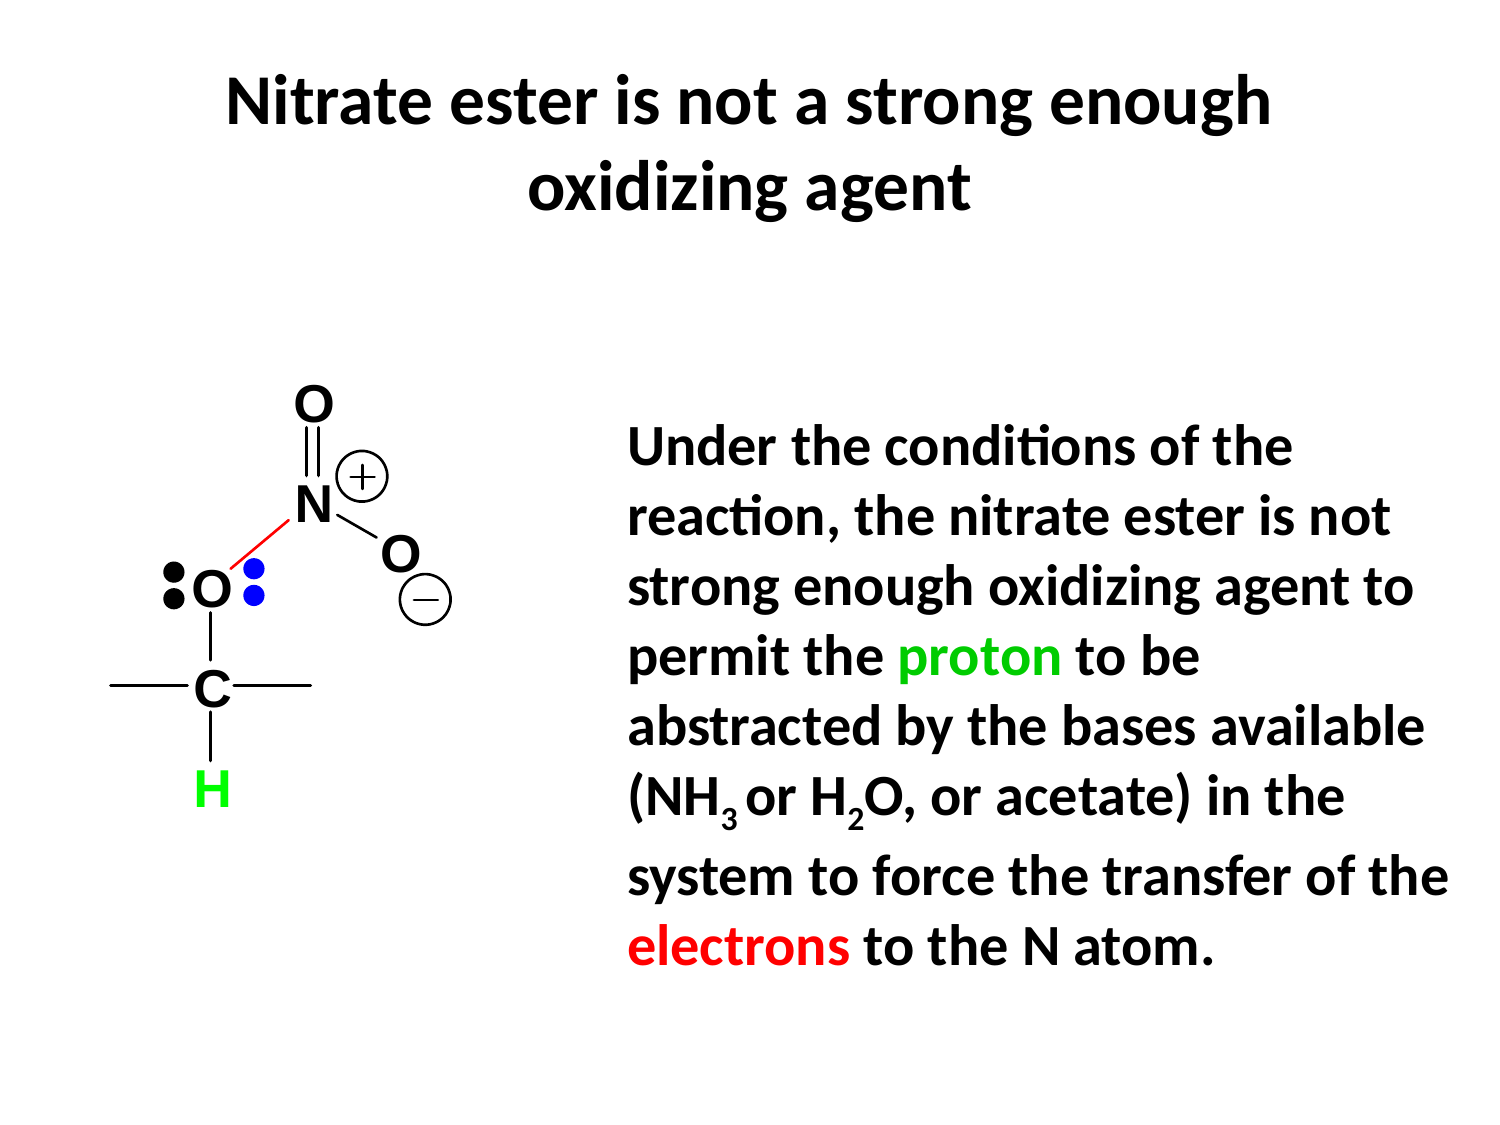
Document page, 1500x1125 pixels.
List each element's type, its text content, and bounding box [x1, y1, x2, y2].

chart [99, 375, 464, 814]
text_box Under the conditions of the reaction, the nitrate ester is not strong enough oxidizing agent to permit the proton to be abstracted by the bases available (NH3 or H2O, or acetate) in the system to force the transfer of the electrons to the N atom. [612, 399, 1475, 985]
picture [99, 375, 463, 813]
title Nitrate ester is not a strong enough oxidizing agent [75, 45, 1425, 233]
